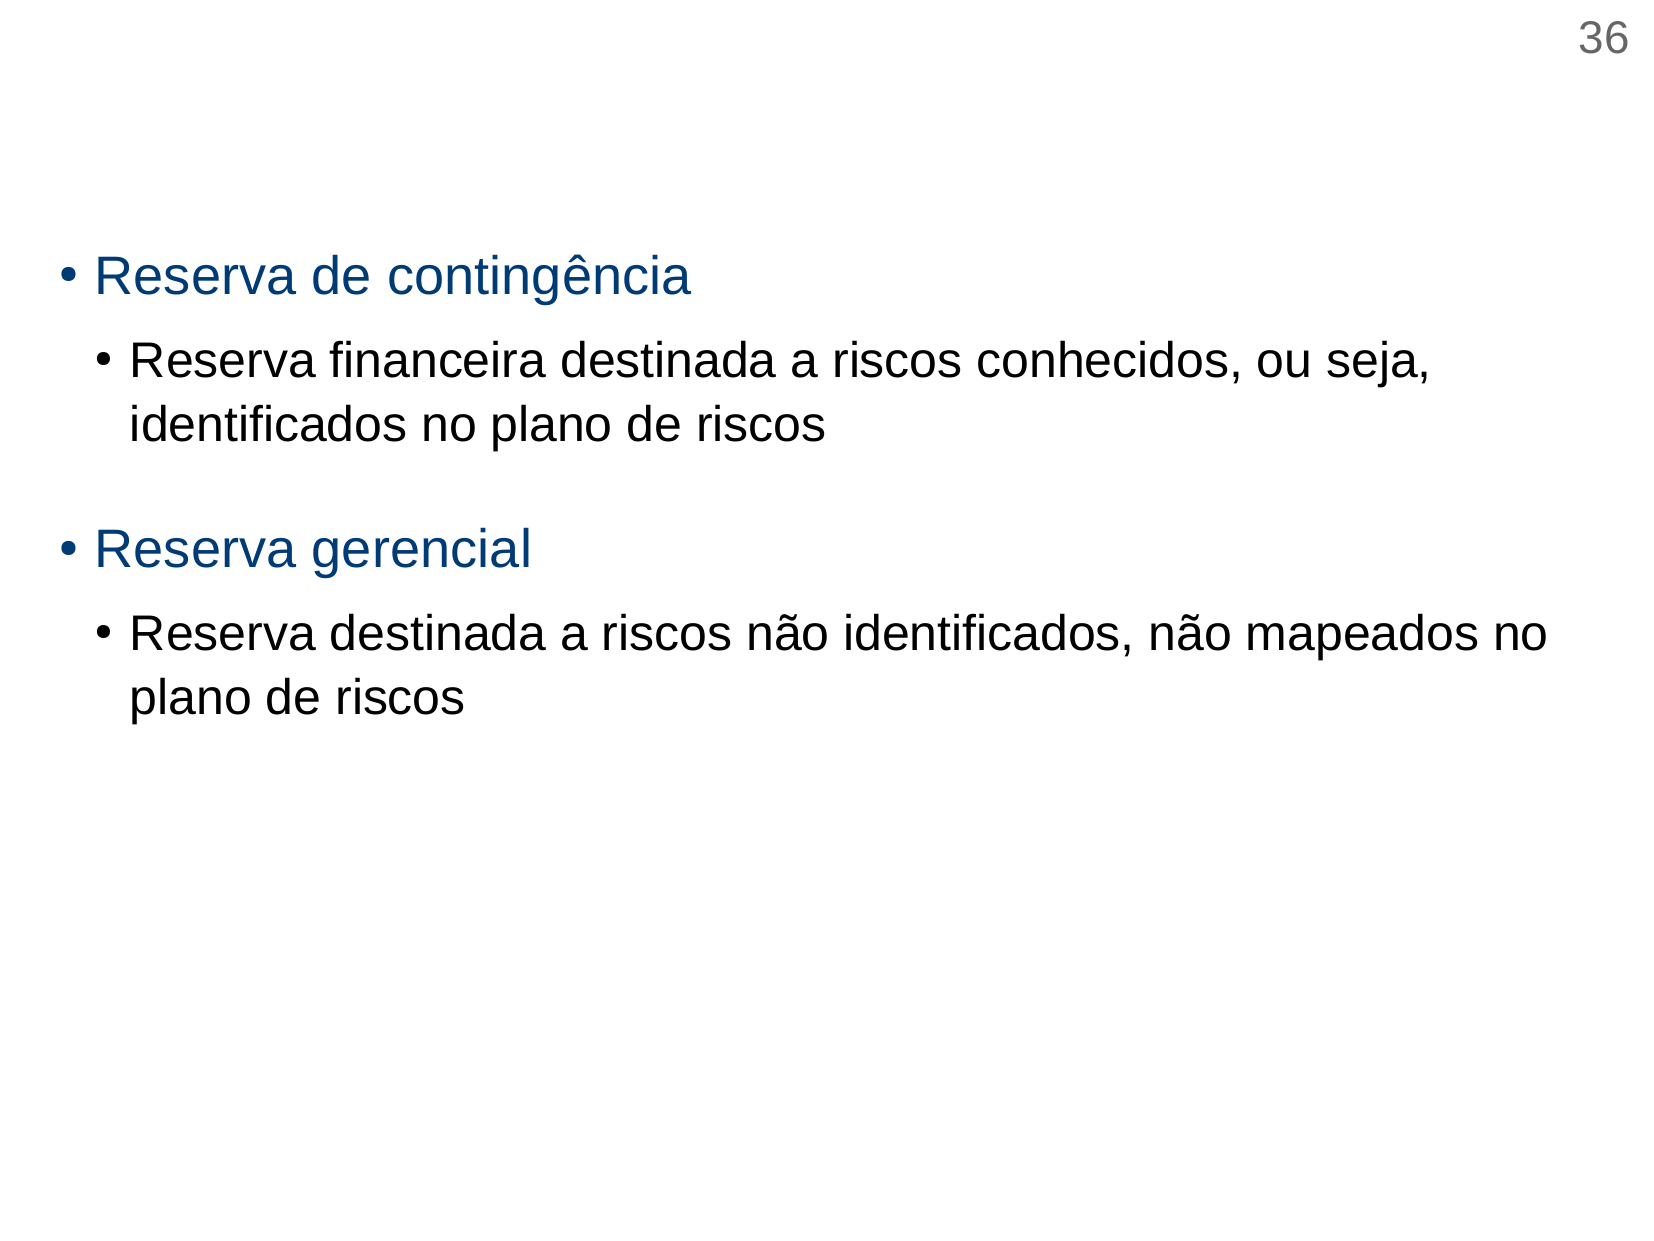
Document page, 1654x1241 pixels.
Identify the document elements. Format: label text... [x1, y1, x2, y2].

list Reserva de contingência Reserva financeira destinada a riscos conhecidos, ou seja, identificados no plano de riscos Reserva gerencial Reserva destinada a riscos não identificados, não mapeados no plano de riscos [59, 236, 1595, 1211]
